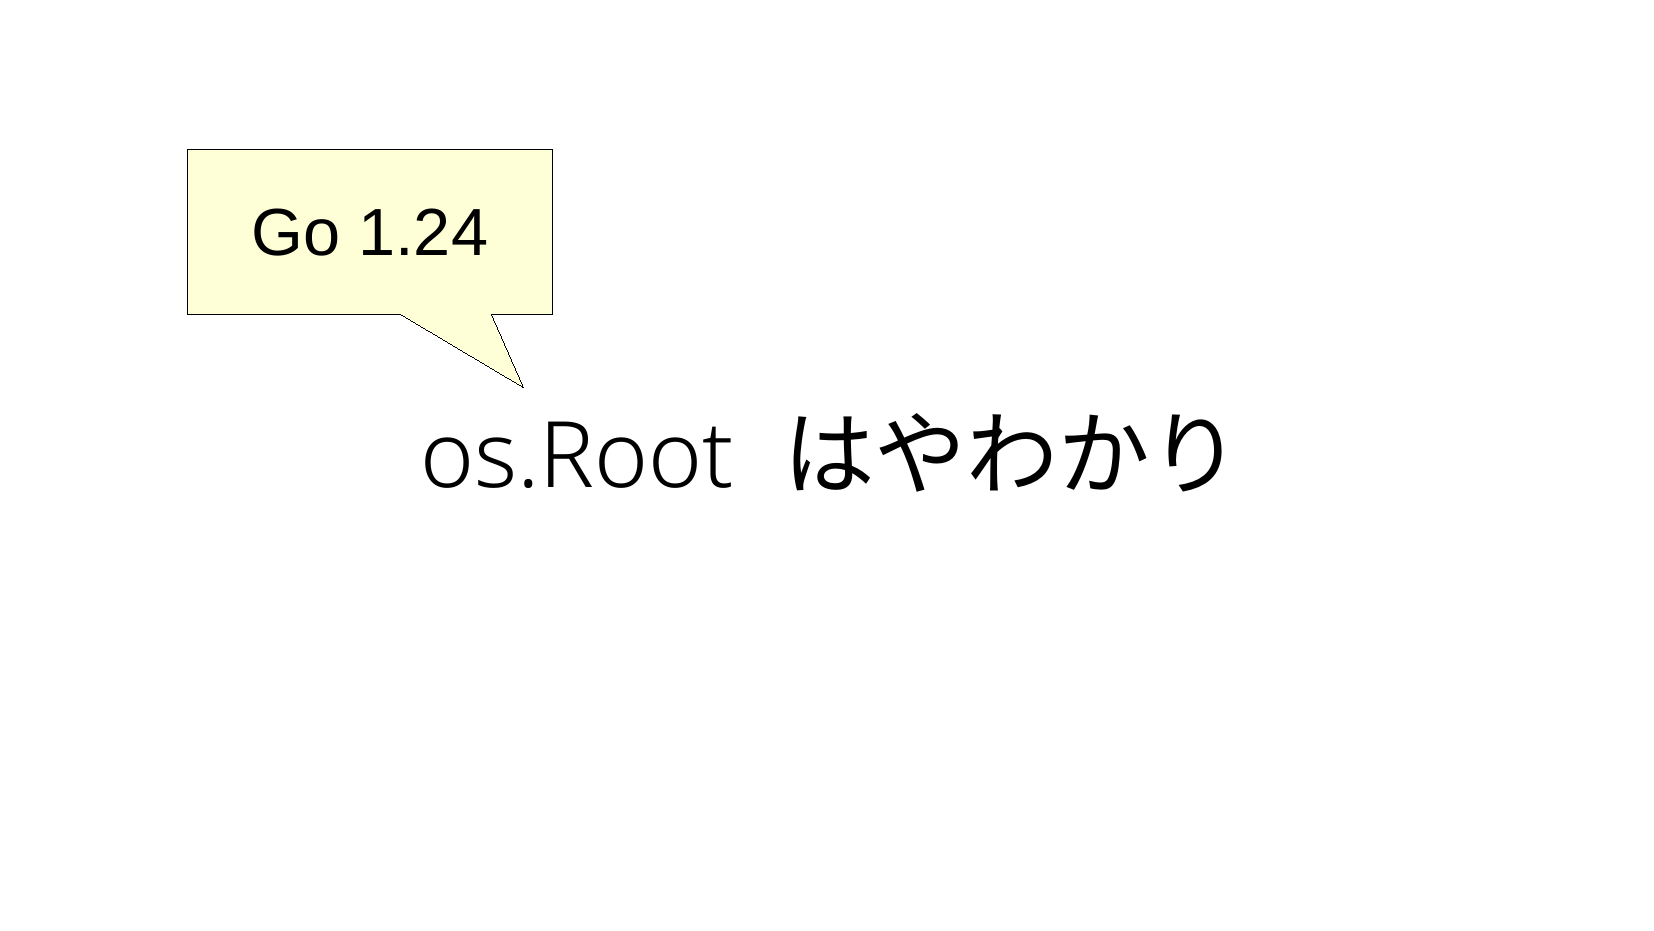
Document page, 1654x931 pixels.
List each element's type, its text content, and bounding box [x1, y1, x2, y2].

text_box Go 1.24 [187, 149, 553, 388]
title os.Root はやわかり [86, 314, 1576, 581]
